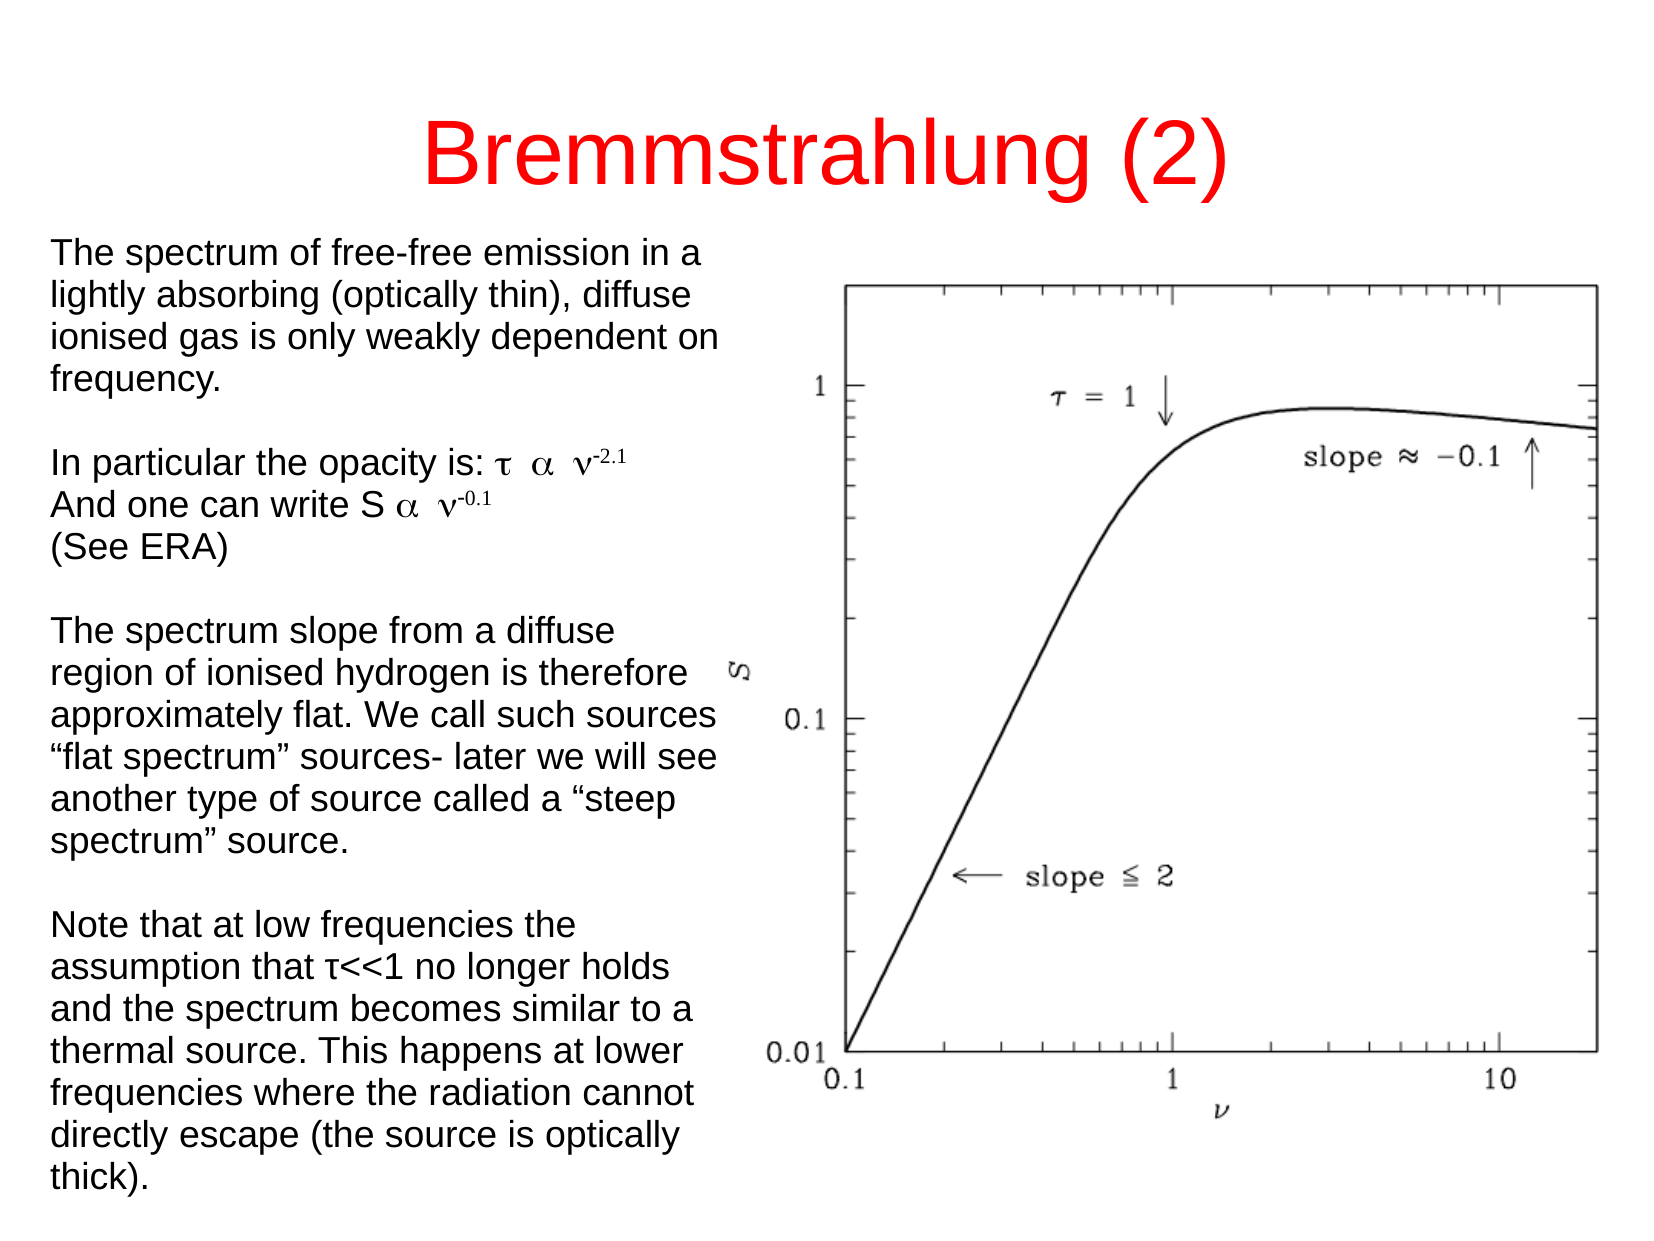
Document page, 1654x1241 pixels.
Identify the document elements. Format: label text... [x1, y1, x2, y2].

picture [720, 277, 1619, 1134]
title Bremmstrahlung (2) [82, 49, 1571, 257]
text_box The spectrum of free-free emission in a lightly absorbing (optically thin), diffuse ionised gas is only weakly dependent on frequency. In particular the opacity is: t a n-2.1 And one can write S a n-0.1 (See ERA) The spectrum slope from a diffuse region of ionised hydrogen is therefore approximately flat. We call such sources “flat spectrum” sources- later we will see another type of source called a “steep spectrum” source. Note that at low frequencies the assumption that τ<<1 no longer holds and the spectrum becomes similar to a thermal source. This happens at lower frequencies where the radiation cannot directly escape (the source is optically thick). [35, 224, 745, 1220]
